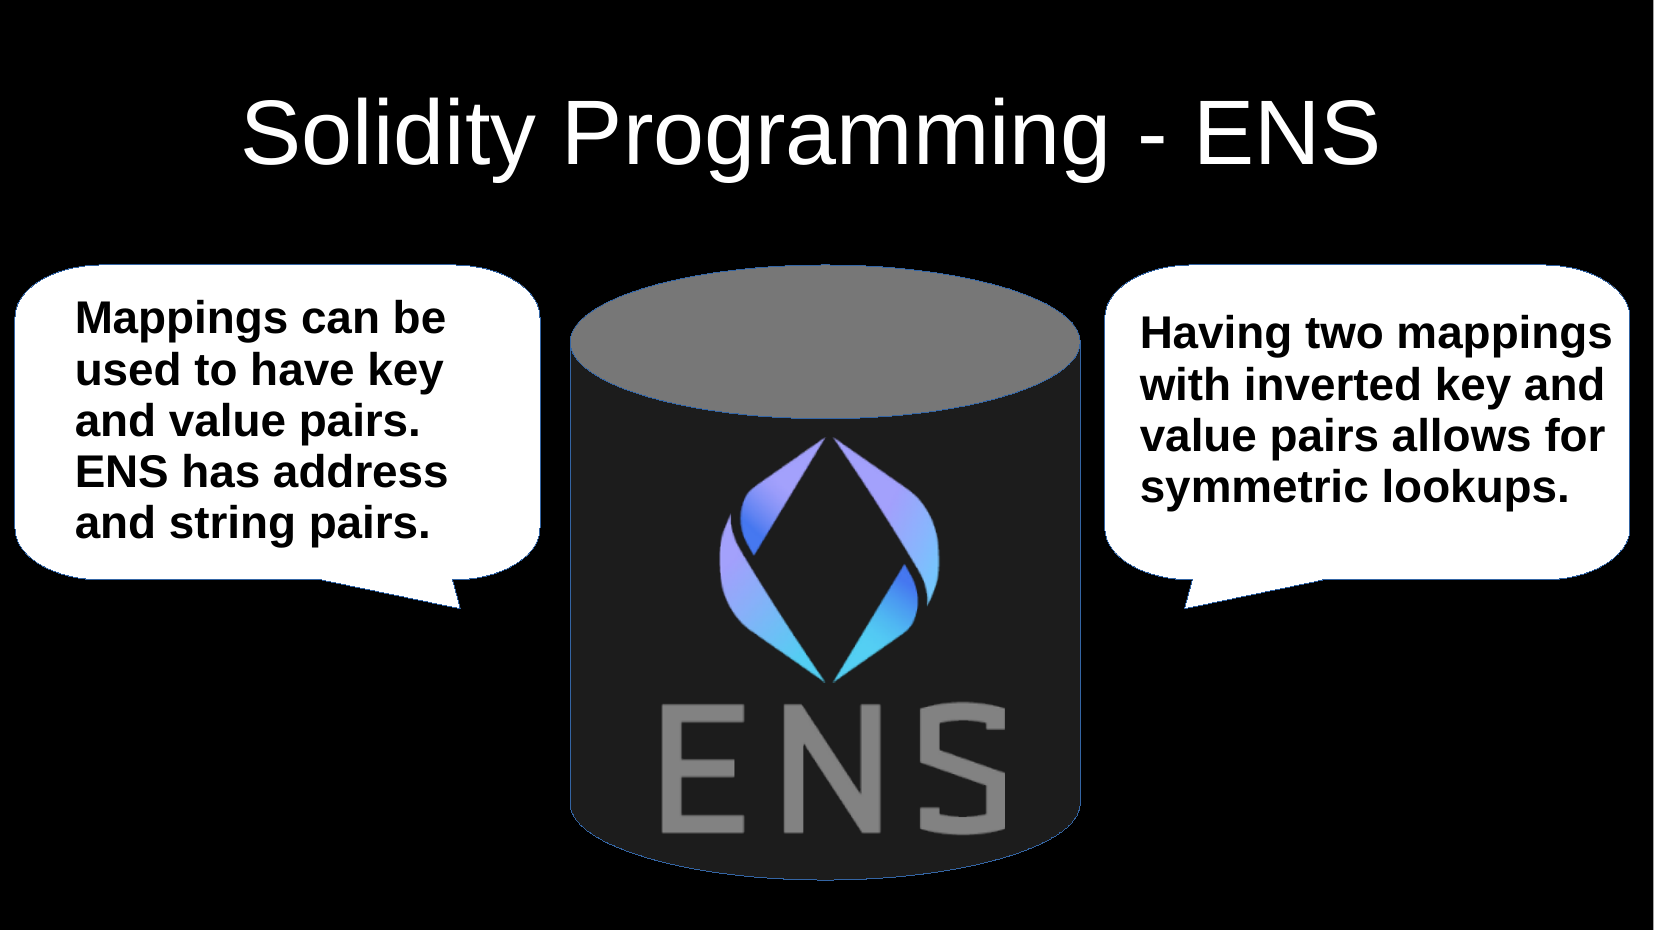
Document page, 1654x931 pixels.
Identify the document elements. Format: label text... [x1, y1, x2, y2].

text_box [1104, 264, 1626, 562]
text_box Mappings can be used to have key and value pairs. ENS has address and string pairs. [60, 285, 616, 661]
text_box [14, 264, 522, 574]
picture [646, 437, 1006, 891]
text_box [570, 344, 1081, 858]
title Solidity Programming - ENS [0, 30, 1651, 236]
text_box Having two mappings with inverted key and value pairs allows for symmetric lookups. [1125, 300, 1654, 676]
